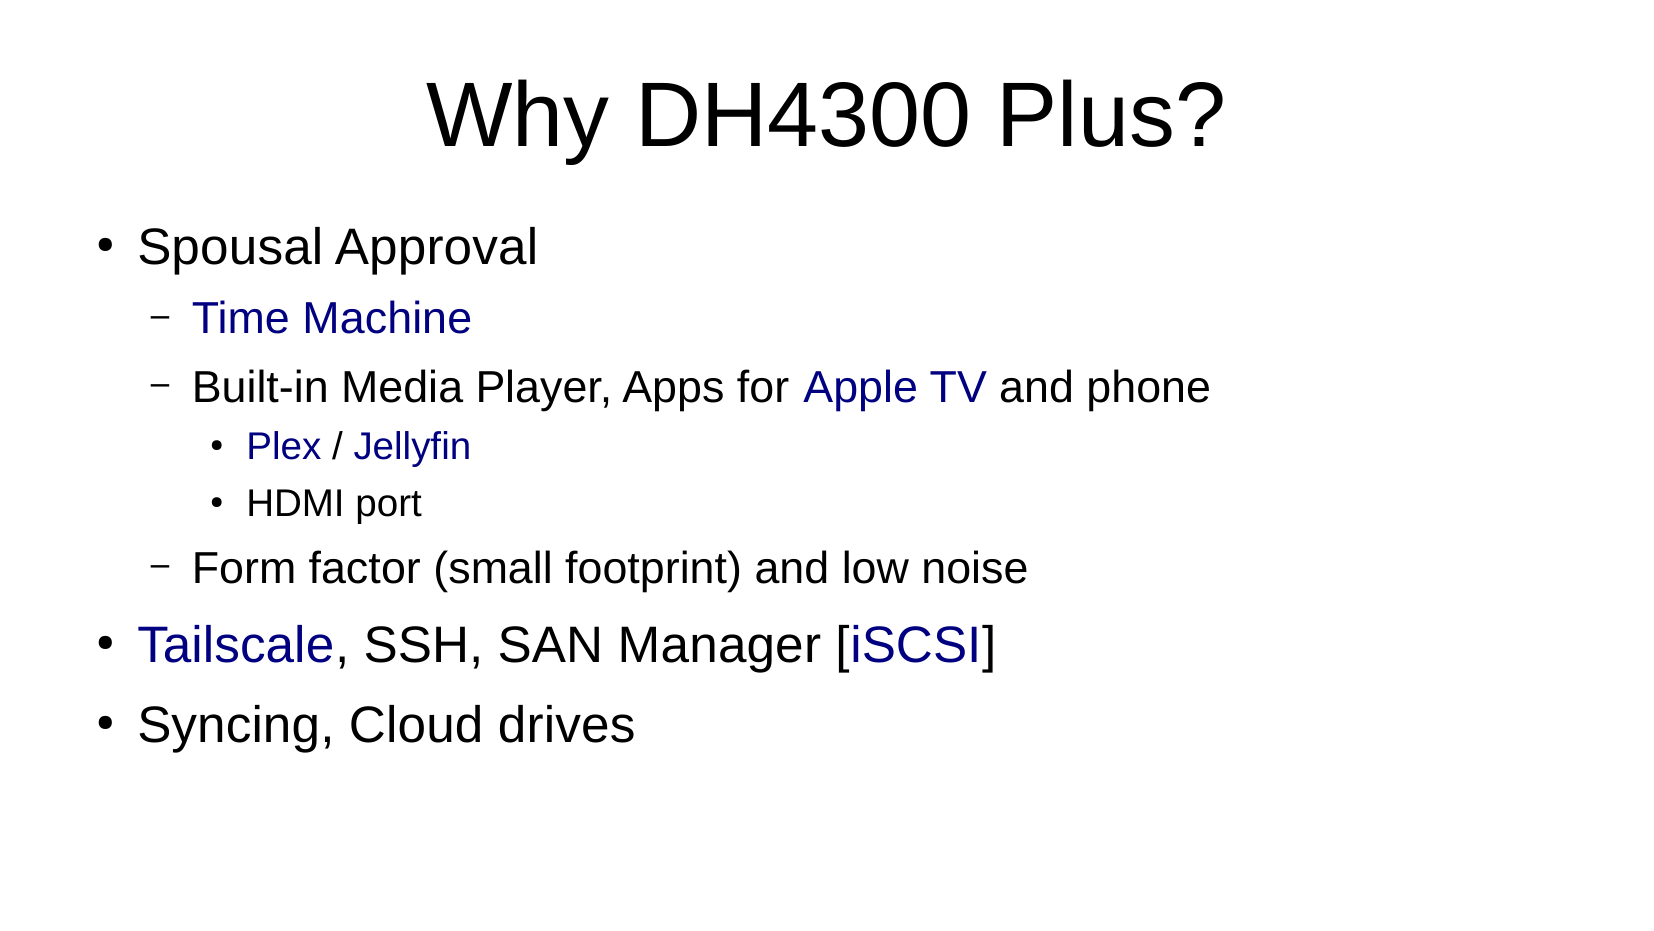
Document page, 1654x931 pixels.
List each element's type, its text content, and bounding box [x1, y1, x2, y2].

title Why DH4300 Plus? [82, 37, 1571, 193]
list Spousal Approval Time Machine Built-in Media Player, Apps for Apple TV and phone Plex / Jellyfin HDMI port Form factor (small footprint) and low noise Tailscale, SSH, SAN Manager [iSCSI] Syncing, Cloud drives [82, 217, 1571, 758]
